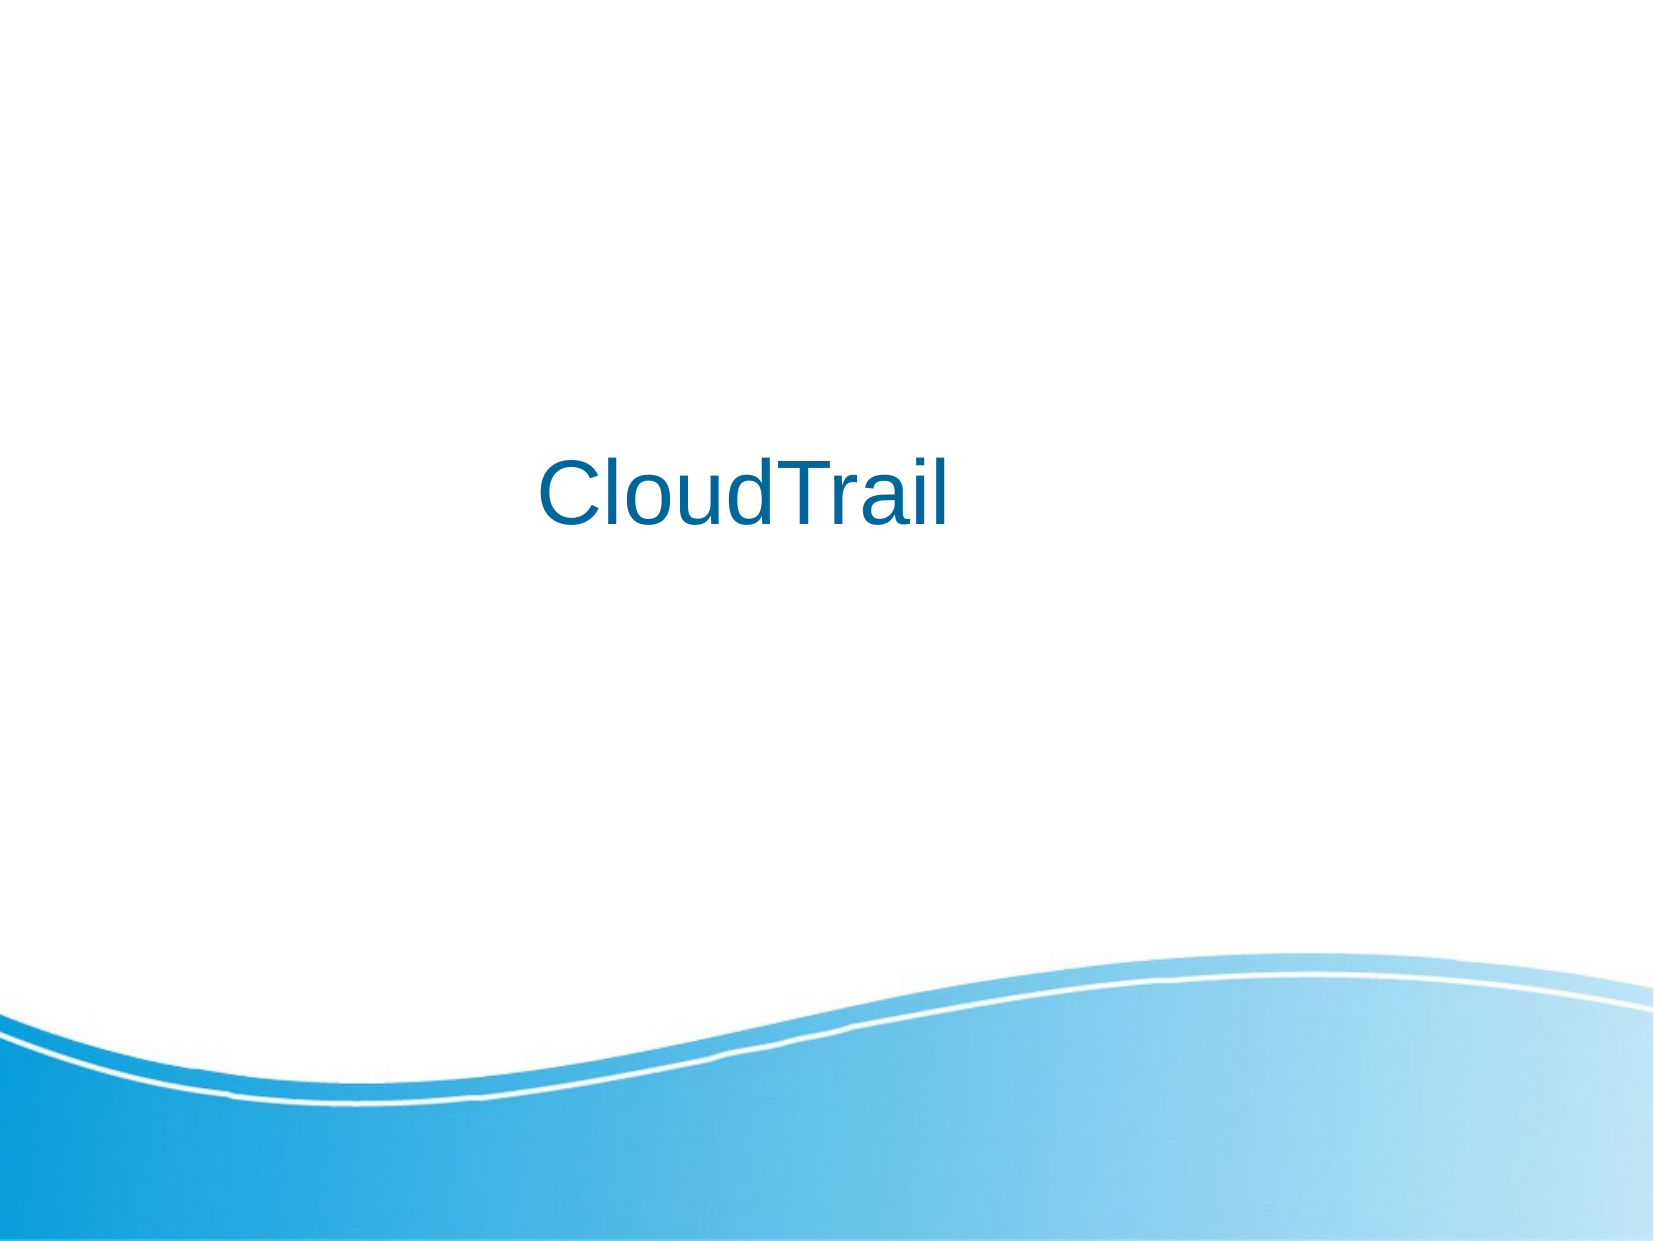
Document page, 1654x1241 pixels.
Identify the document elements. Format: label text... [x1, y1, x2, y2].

title CloudTrail [0, 384, 1489, 592]
